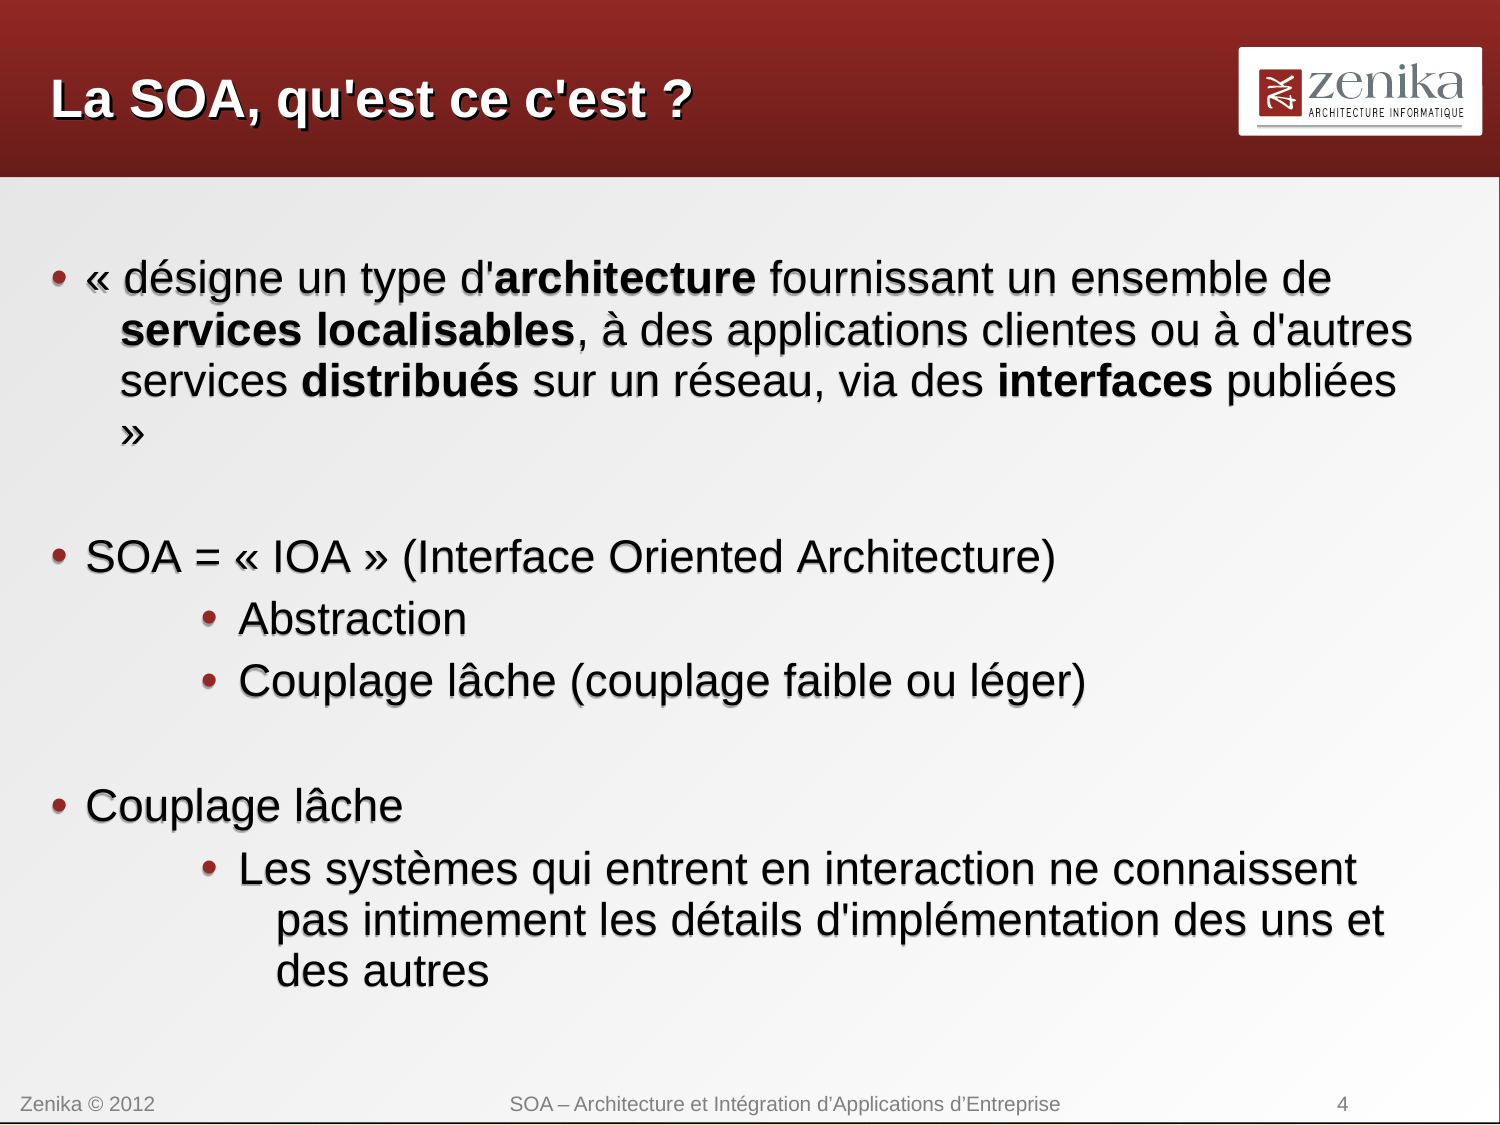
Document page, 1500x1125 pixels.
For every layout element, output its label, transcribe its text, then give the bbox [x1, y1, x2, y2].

title La SOA, qu'est ce c'est ? [50, 15, 1206, 180]
list « désigne un type d'architecture fournissant un ensemble de services localisables, à des applications clientes ou à d'autres services distribués sur un réseau, via des interfaces publiées » SOA = « IOA » (Interface Oriented Architecture) Abstraction Couplage lâche (couplage faible ou léger) Couplage lâche Les systèmes qui entrent en interaction ne connaissent pas intimement les détails d'implémentation des uns et des autres [50, 249, 1435, 1079]
